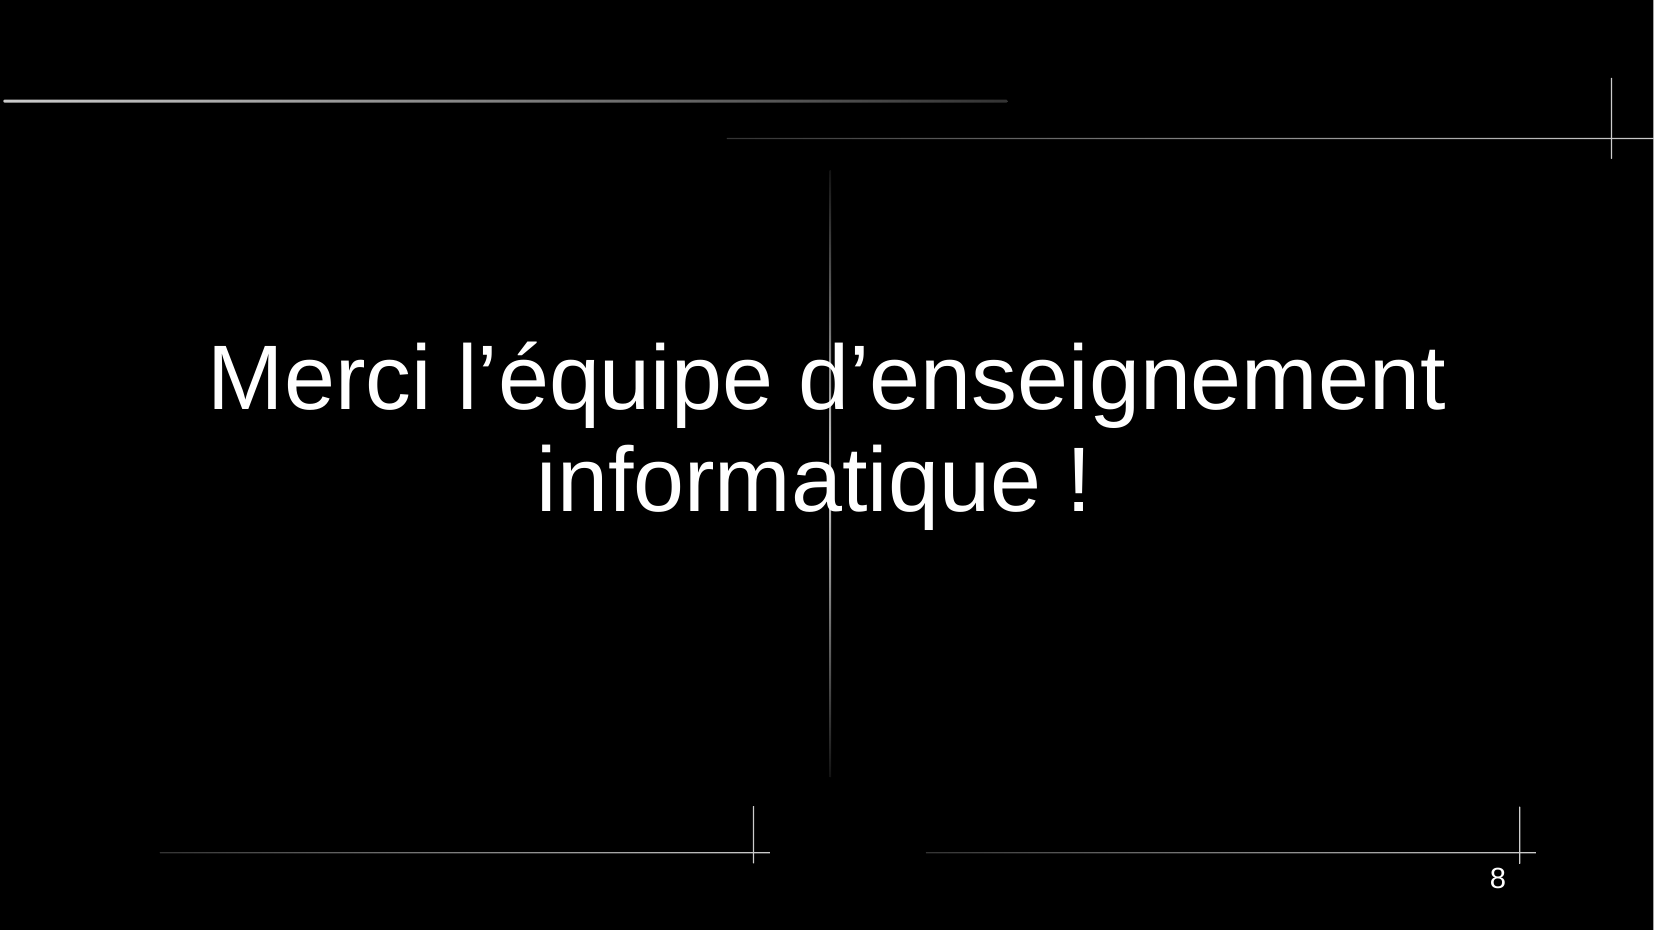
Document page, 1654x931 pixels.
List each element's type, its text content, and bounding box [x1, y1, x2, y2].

title Merci l’équipe d’enseignement informatique ! [45, 326, 1611, 532]
